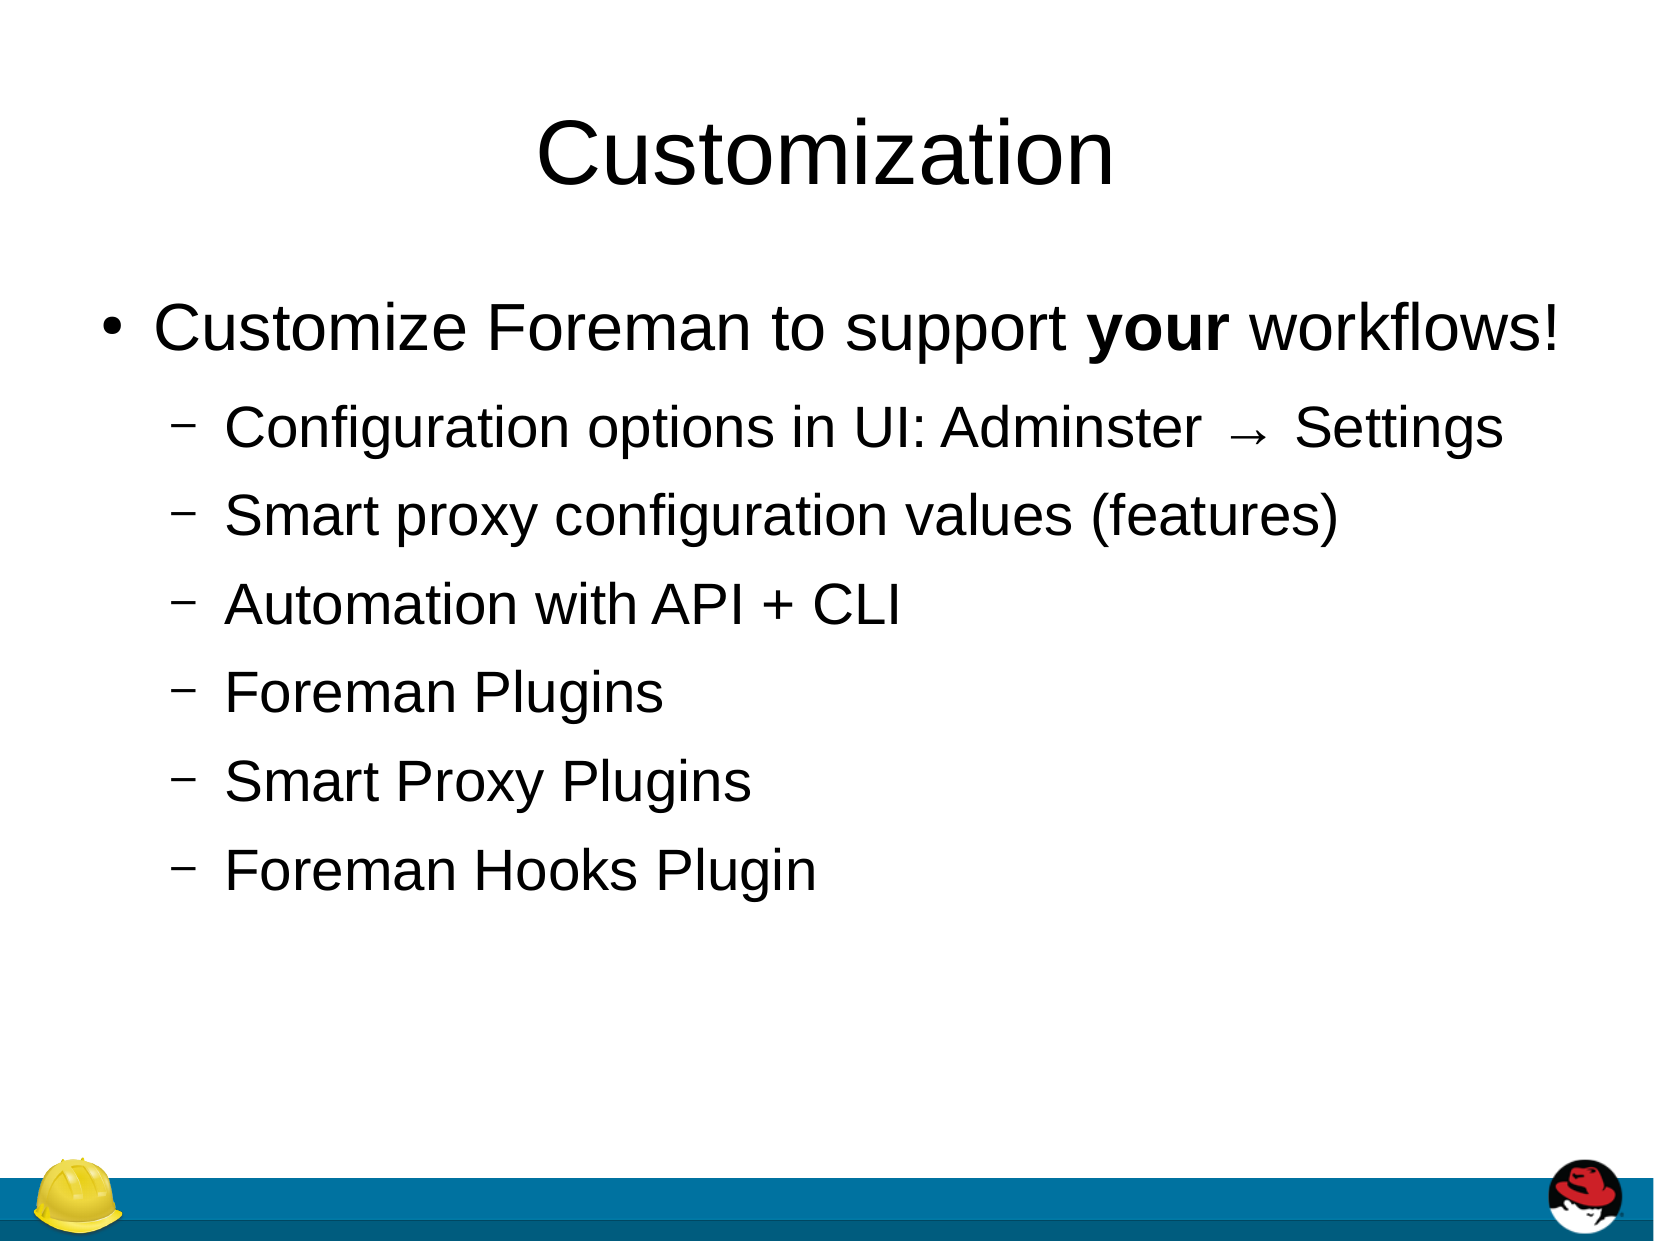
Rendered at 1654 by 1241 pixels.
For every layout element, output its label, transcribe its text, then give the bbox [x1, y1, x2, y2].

picture [23, 1145, 130, 1235]
title Customization [82, 49, 1571, 257]
list Customize Foreman to support your workflows! Configuration options in UI: Adminster → Settings Smart proxy configuration values (features) Automation with API + CLI Foreman Plugins Smart Proxy Plugins Foreman Hooks Plugin [82, 290, 1571, 1010]
picture [1547, 1157, 1630, 1233]
